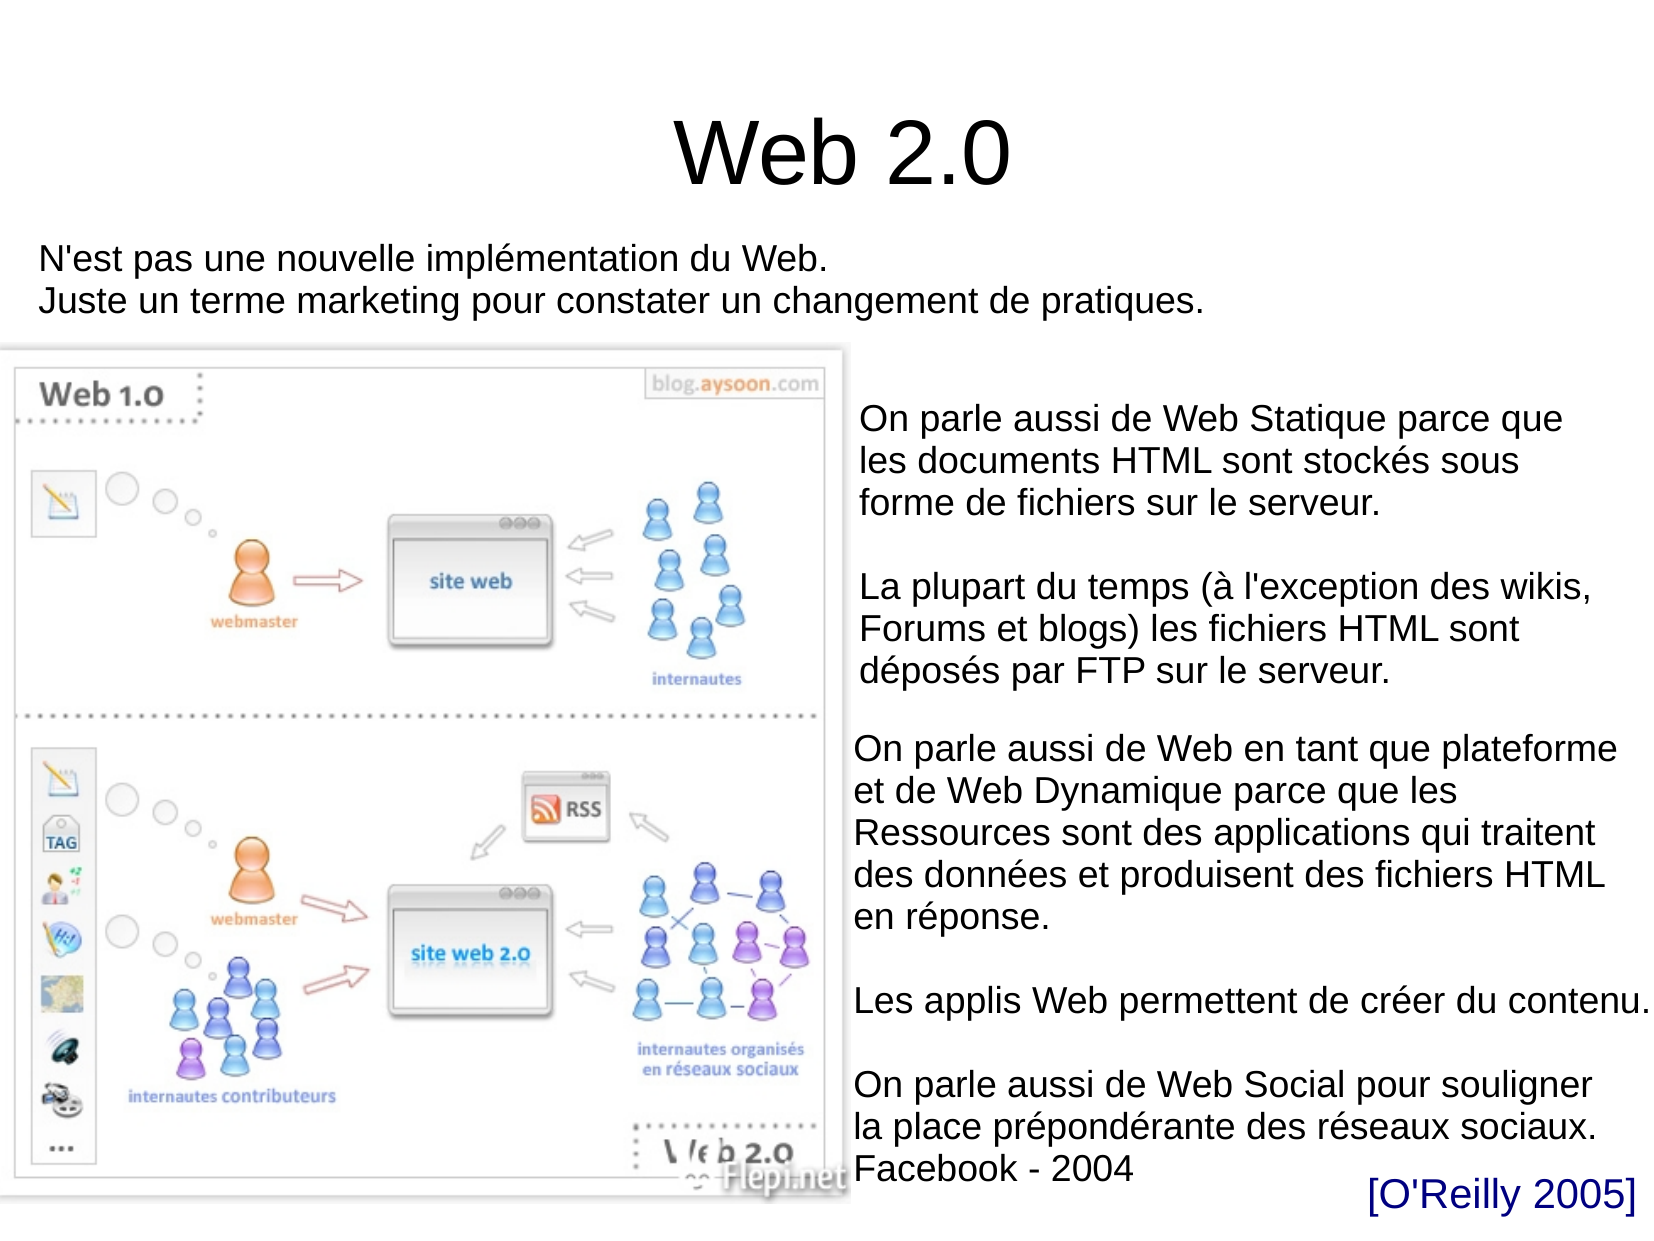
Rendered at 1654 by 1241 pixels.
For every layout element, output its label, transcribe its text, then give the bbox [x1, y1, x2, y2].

title Web 2.0 [82, 49, 1571, 257]
text_box [O'Reilly 2005] [1352, 1198, 1653, 1225]
text_box On parle aussi de Web Statique parce que les documents HTML sont stockés sous forme de fichiers sur le serveur. La plupart du temps (à l'exception des wikis, Forums et blogs) les fichiers HTML sont déposés par FTP sur le serveur. [844, 389, 1618, 699]
text_box N'est pas une nouvelle implémentation du Web. Juste un terme marketing pour constater un changement de pratiques. [23, 230, 1221, 330]
picture [0, 342, 851, 1204]
text_box On parle aussi de Web en tant que plateforme et de Web Dynamique parce que les Ressources sont des applications qui traitent des données et produisent des fichiers HTML en réponse. Les applis Web permettent de créer du contenu. On parle aussi de Web Social pour souligner la place prépondérante des réseaux sociaux. Facebook - 2004 [838, 720, 1654, 1198]
